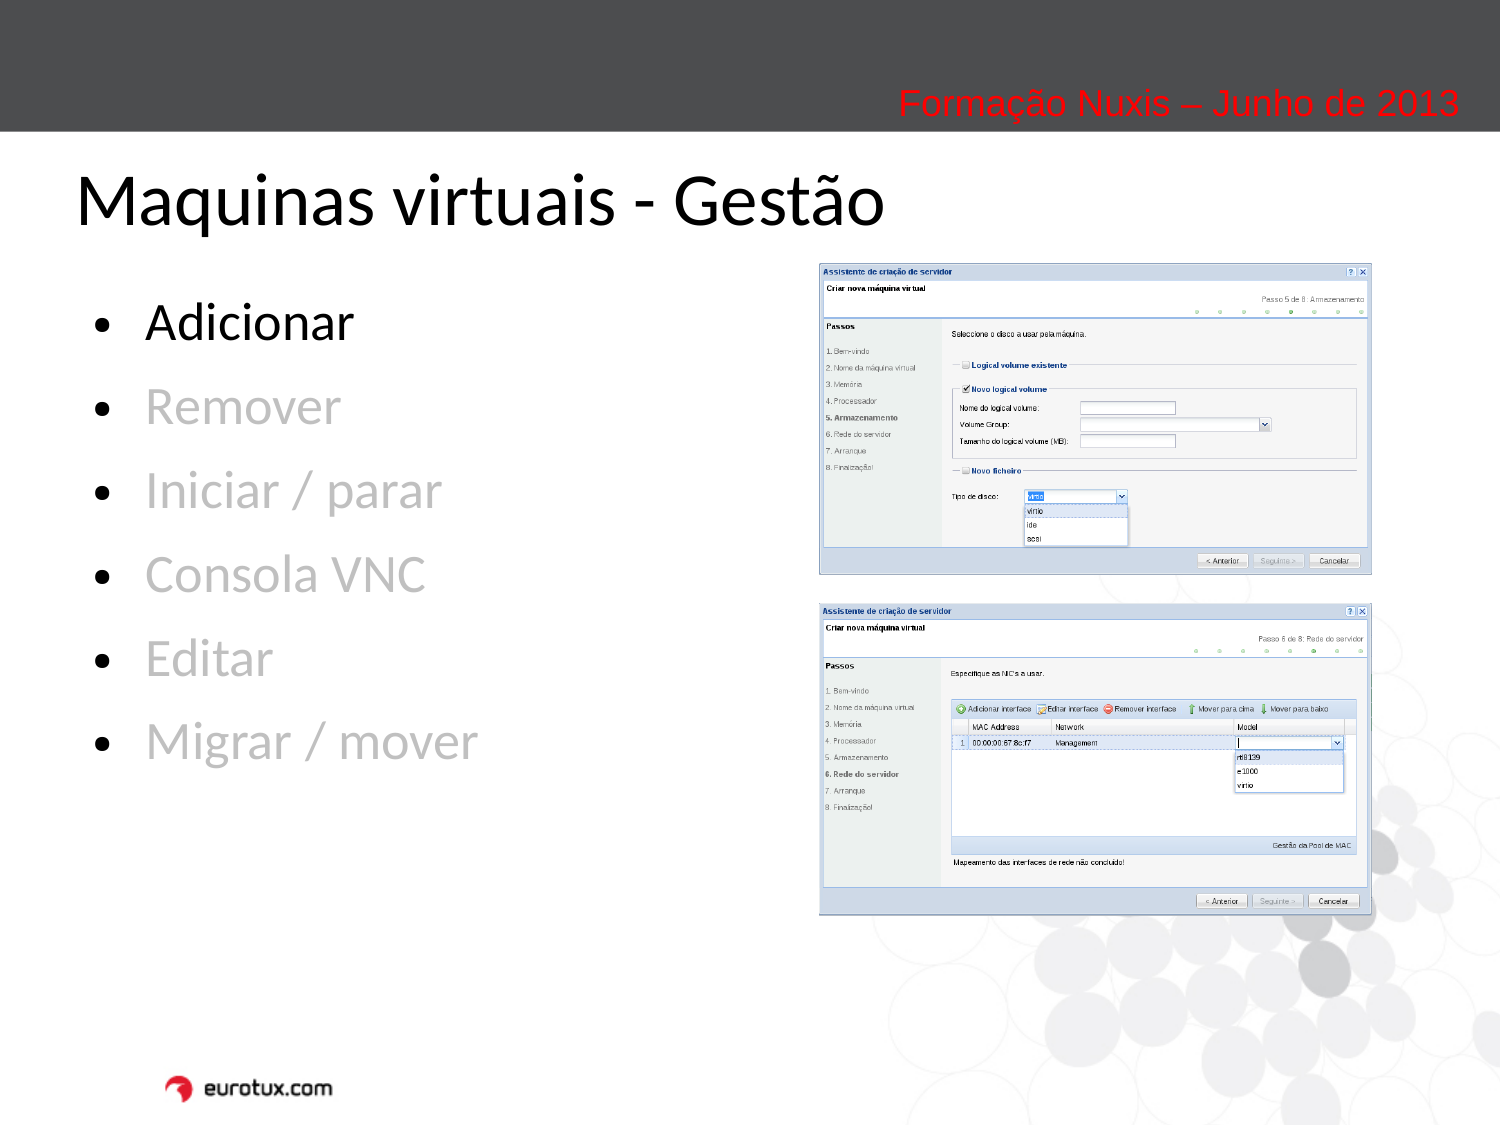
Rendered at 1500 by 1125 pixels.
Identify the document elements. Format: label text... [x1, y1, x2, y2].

picture [0, 0, 1500, 1125]
list Adicionar Remover Iniciar / parar Consola VNC Editar Migrar / mover [75, 299, 734, 953]
title Maquinas virtuais - Gestão [75, 112, 1425, 301]
